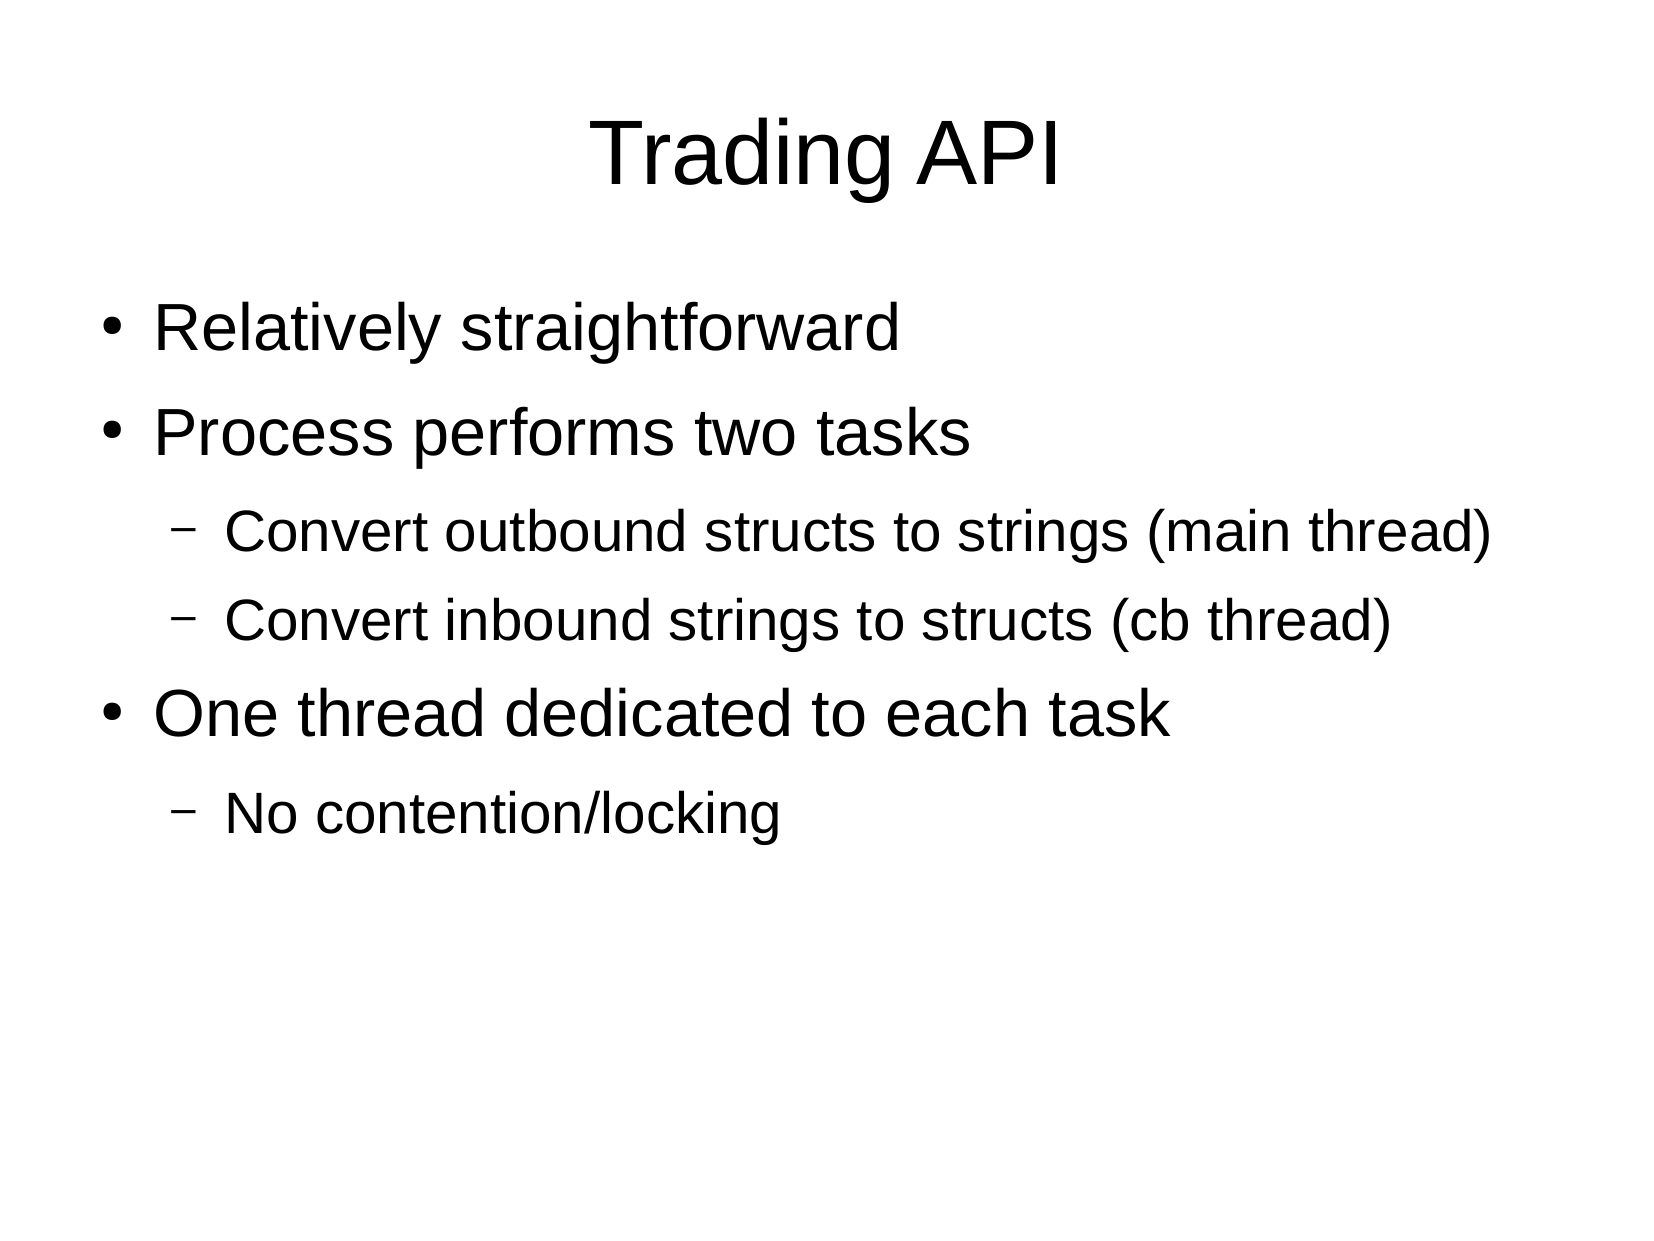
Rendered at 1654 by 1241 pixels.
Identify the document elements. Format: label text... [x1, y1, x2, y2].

list Relatively straightforward Process performs two tasks Convert outbound structs to strings (main thread) Convert inbound strings to structs (cb thread) One thread dedicated to each task No contention/locking [82, 290, 1571, 1010]
title Trading API [82, 49, 1571, 257]
